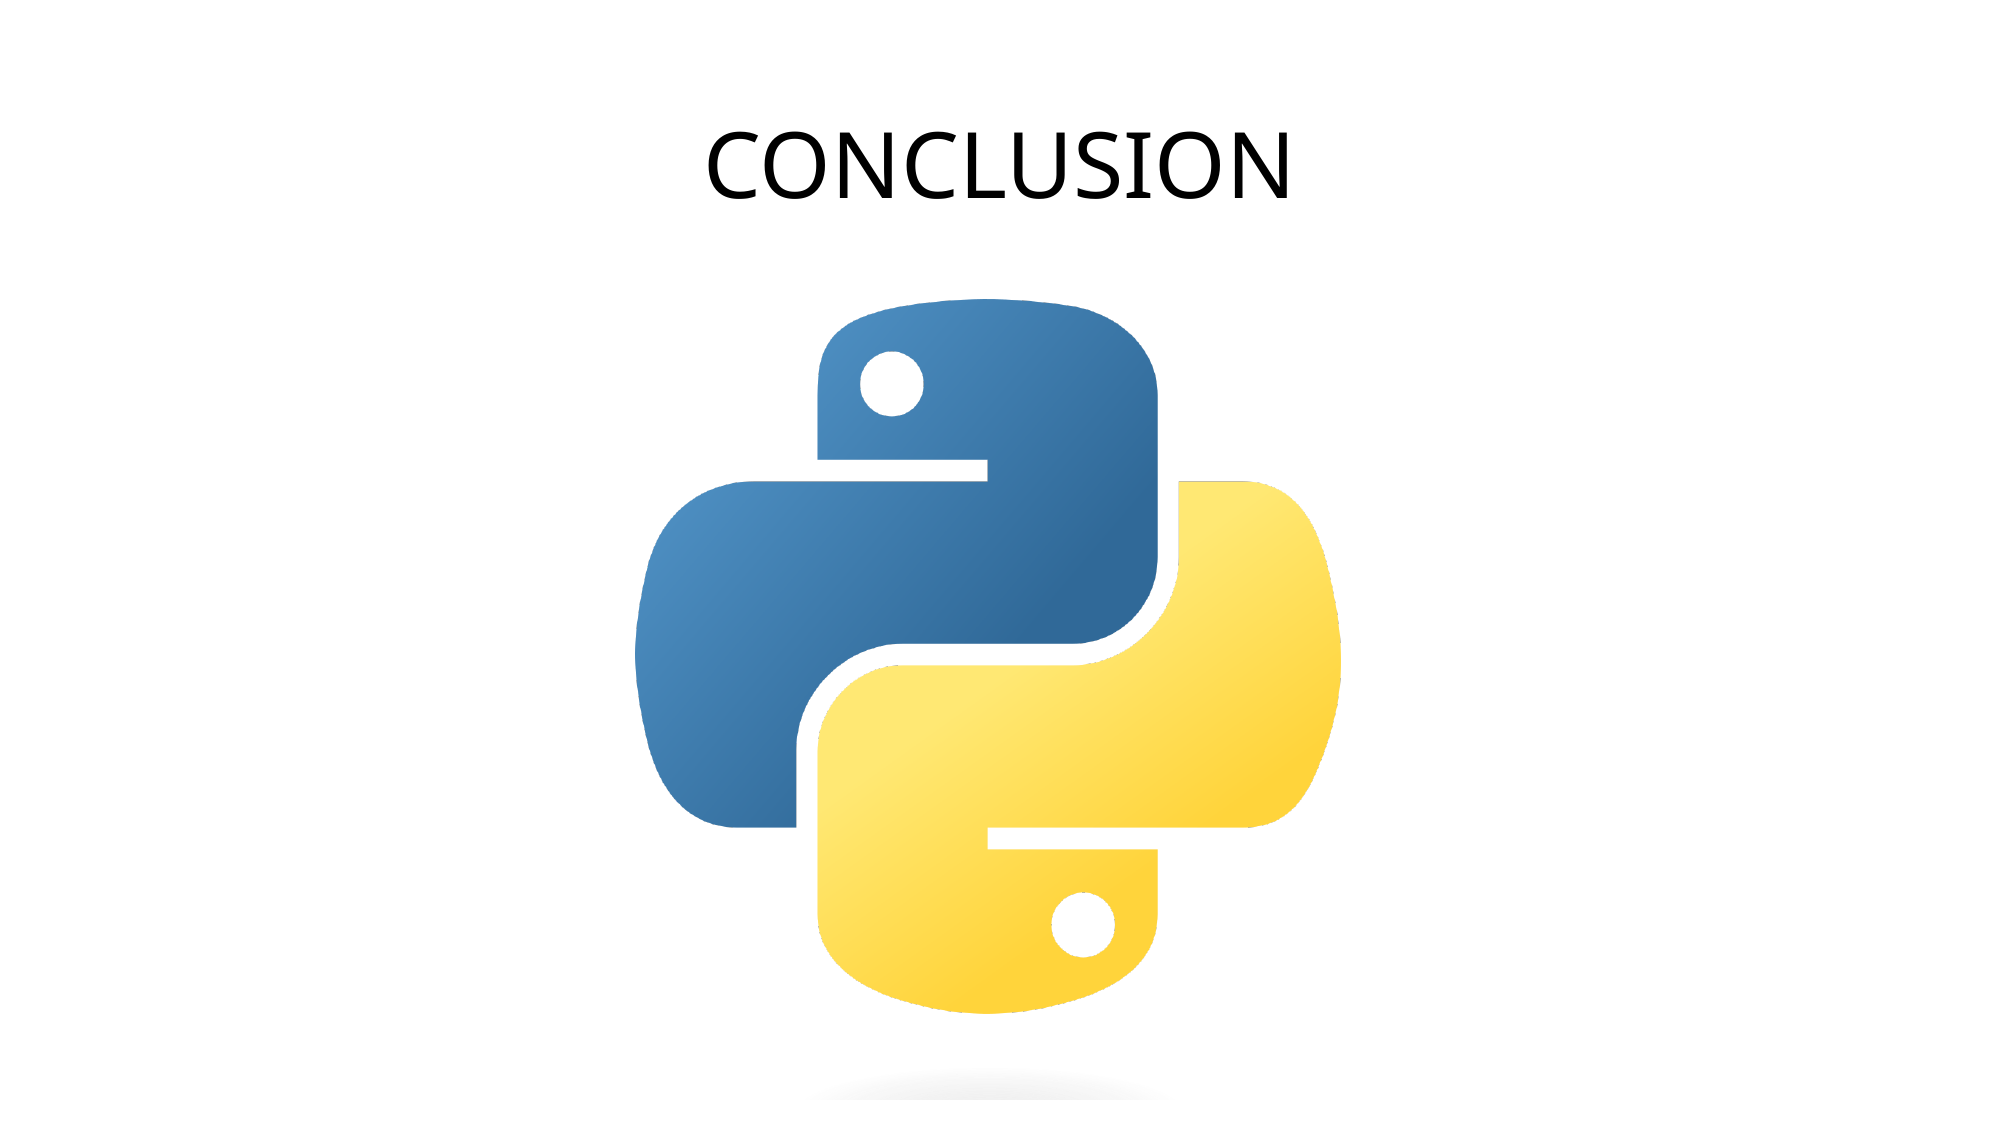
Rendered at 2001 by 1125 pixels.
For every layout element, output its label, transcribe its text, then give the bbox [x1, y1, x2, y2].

picture [635, 299, 1365, 1100]
title CONCLUSION [137, 59, 1863, 278]
